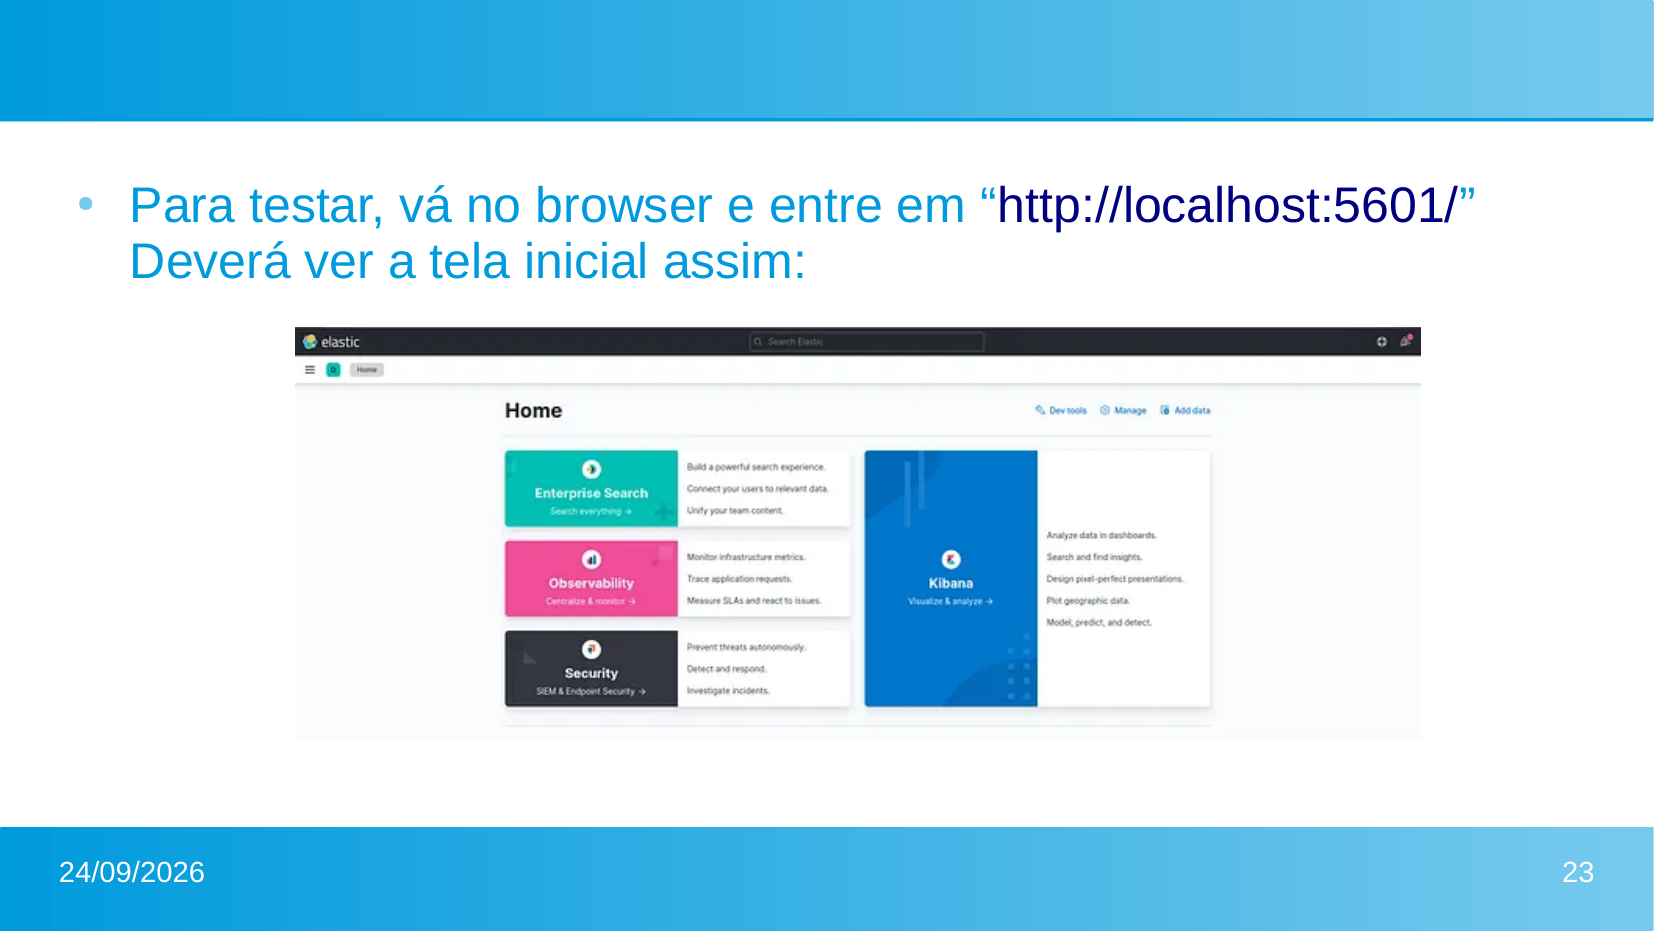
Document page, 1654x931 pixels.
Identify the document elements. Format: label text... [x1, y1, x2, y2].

picture [295, 327, 1421, 739]
list Para testar, vá no browser e entre em “http://localhost:5601/” Deverá ver a tela inicial assim: [59, 177, 1595, 237]
